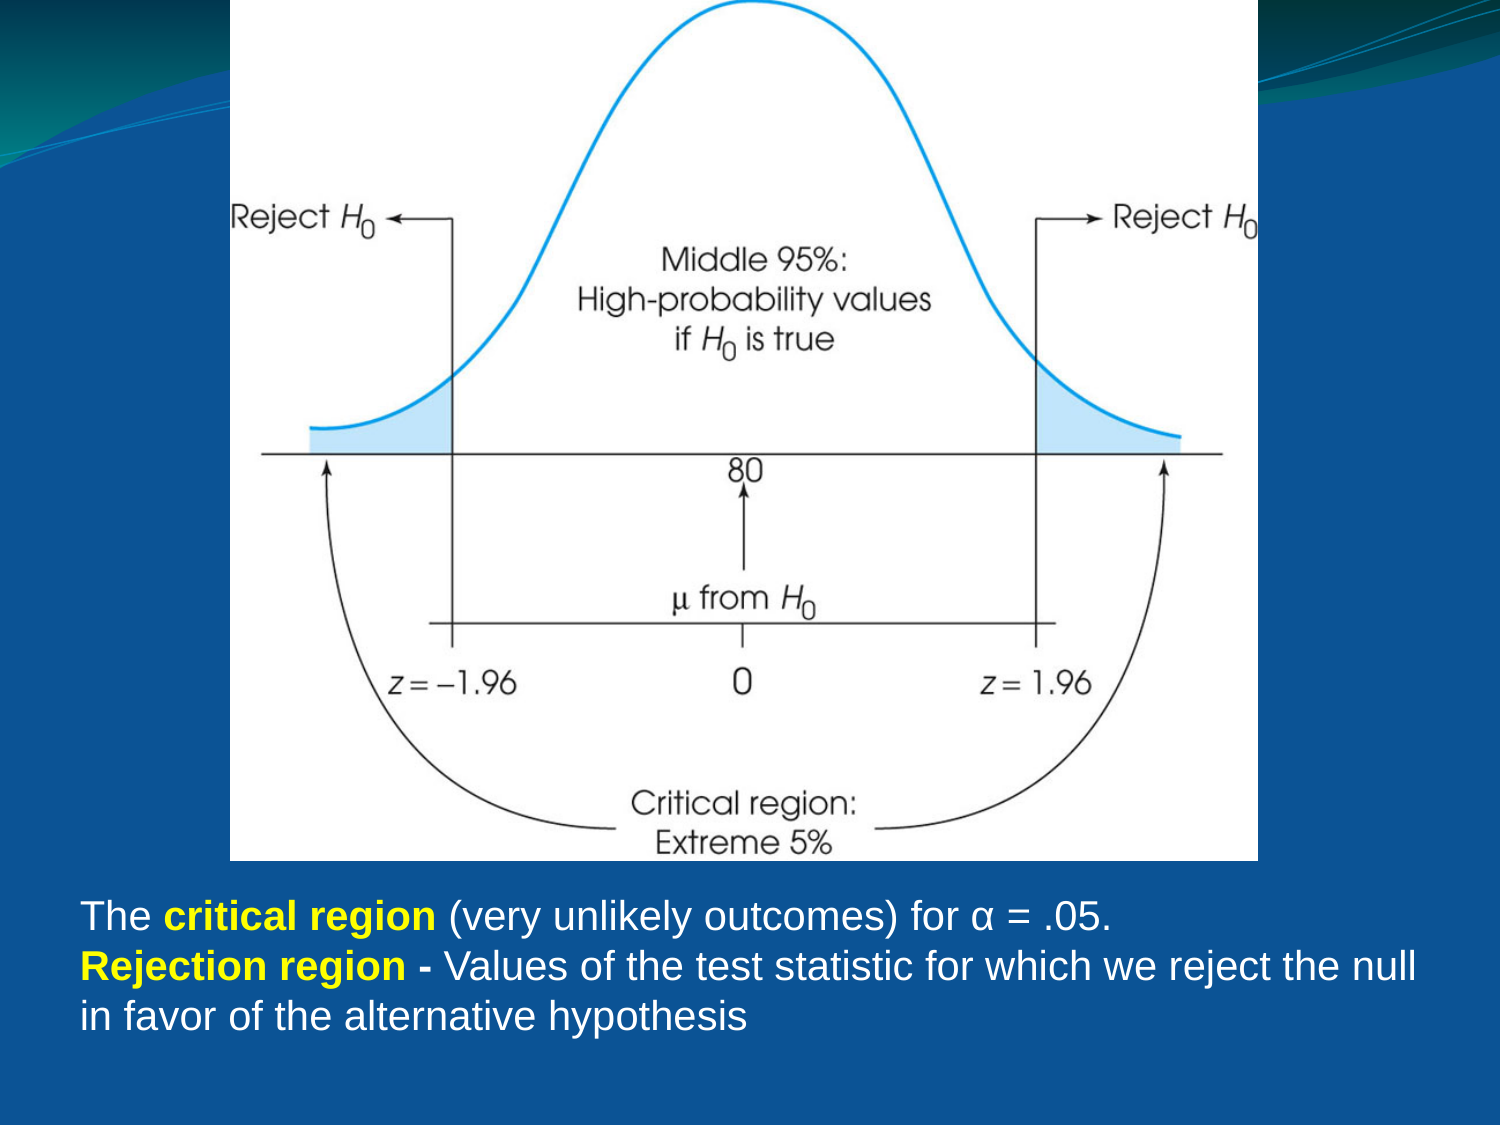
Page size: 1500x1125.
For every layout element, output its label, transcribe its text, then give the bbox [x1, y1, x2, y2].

picture [230, 0, 1258, 861]
text_box The critical region (very unlikely outcomes) for α = .05. Rejection region - Values of the test statistic for which we reject the null in favor of the alternative hypothesis [65, 881, 1447, 1097]
